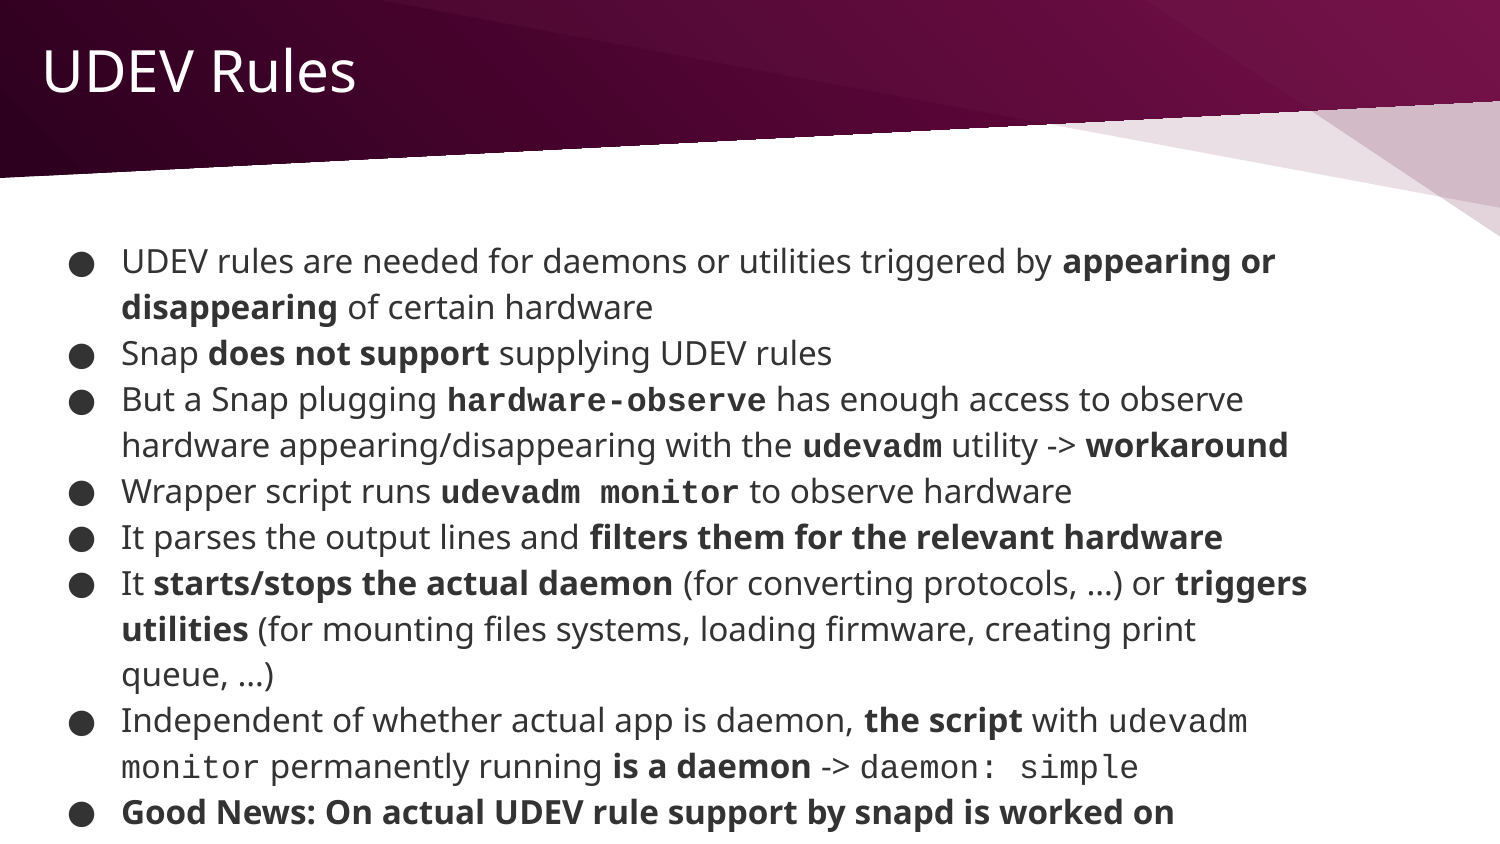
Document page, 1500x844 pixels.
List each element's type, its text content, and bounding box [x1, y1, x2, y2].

title UDEV Rules [41, 5, 1336, 134]
list UDEV rules are needed for daemons or utilities triggered by appearing or disappearing of certain hardware Snap does not support supplying UDEV rules But a Snap plugging hardware-observe has enough access to observe hardware appearing/disappearing with the udevadm utility -> workaround Wrapper script runs udevadm monitor to observe hardware It parses the output lines and filters them for the relevant hardware It starts/stops the actual daemon (for converting protocols, …) or triggers utilities (for mounting files systems, loading firmware, creating print queue, …) Independent of whether actual app is daemon, the script with udevadm monitor permanently running is a daemon -> daemon: simple Good News: On actual UDEV rule support by snapd is worked on [35, 229, 1324, 789]
